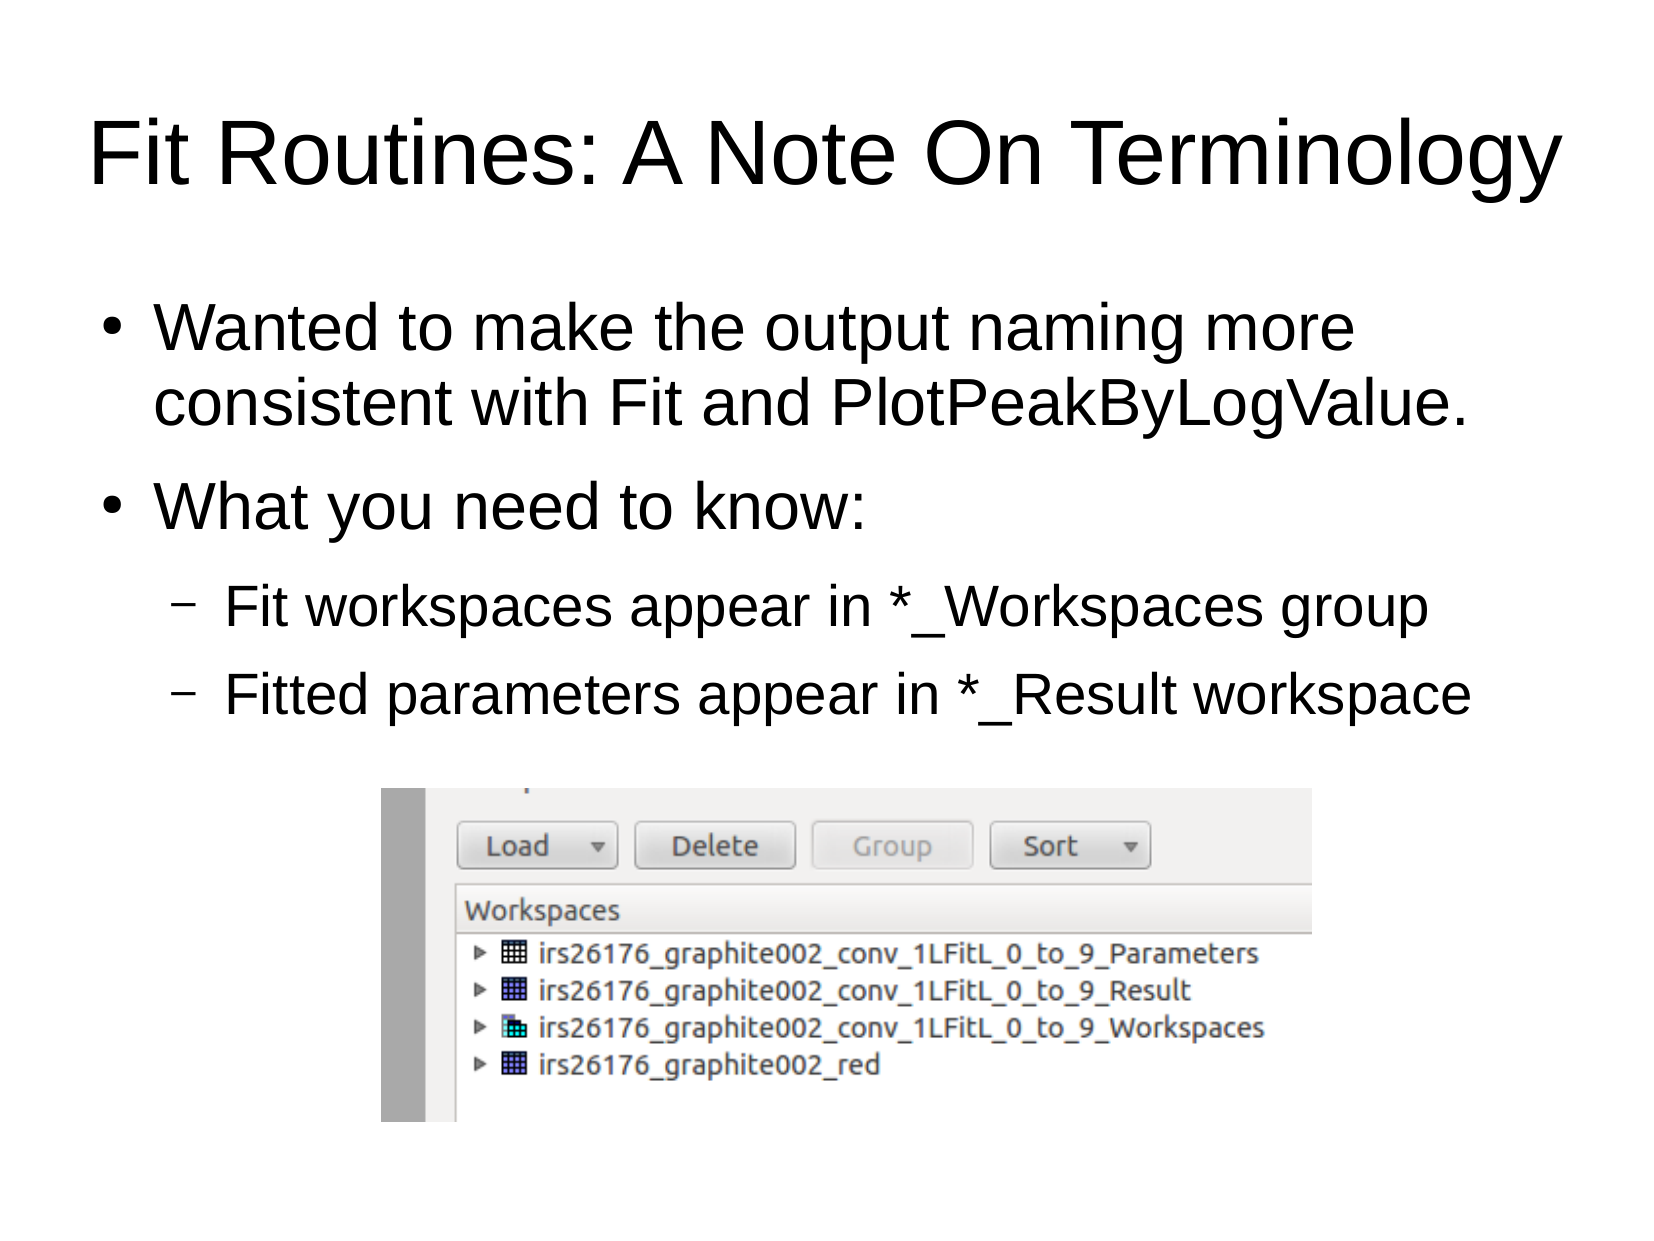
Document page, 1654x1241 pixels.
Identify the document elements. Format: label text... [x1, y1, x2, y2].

picture [381, 788, 1312, 1123]
title Fit Routines: A Note On Terminology [82, 49, 1571, 257]
list Wanted to make the output naming more consistent with Fit and PlotPeakByLogValue. What you need to know: Fit workspaces appear in *_Workspaces group Fitted parameters appear in *_Result workspace [82, 290, 1538, 1010]
